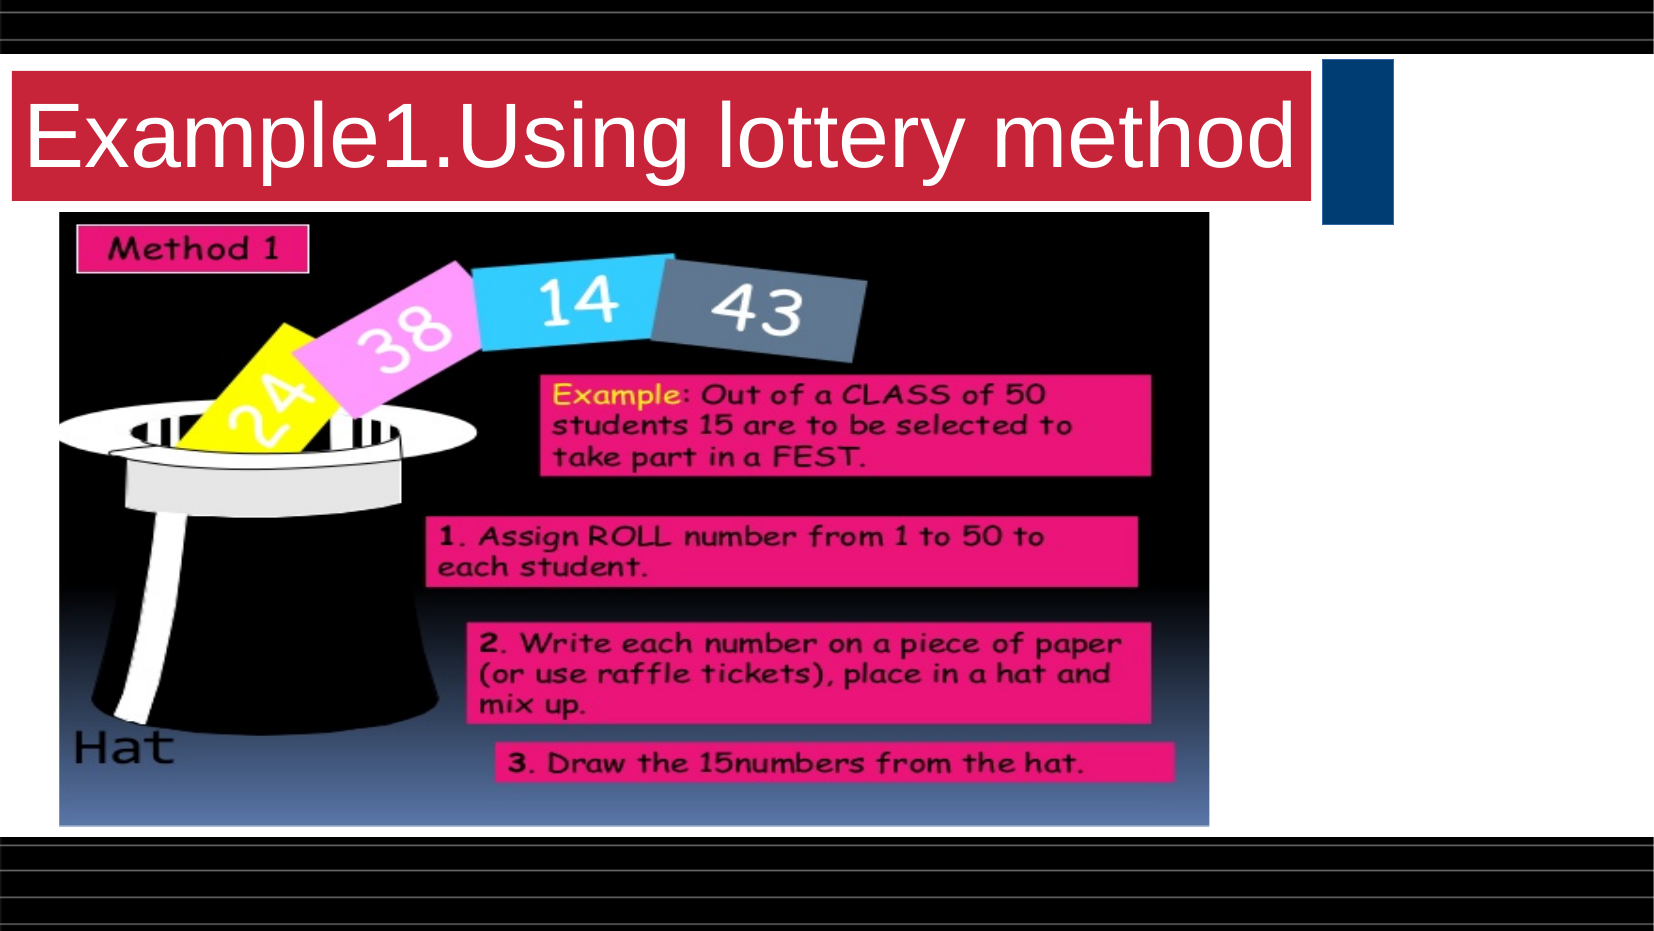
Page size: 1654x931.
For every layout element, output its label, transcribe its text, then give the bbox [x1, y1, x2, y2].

title Example1.Using lottery method [11, 70, 1312, 201]
picture [0, 837, 1654, 931]
text_box [1322, 59, 1394, 225]
picture [59, 212, 1210, 827]
picture [0, 0, 1654, 54]
